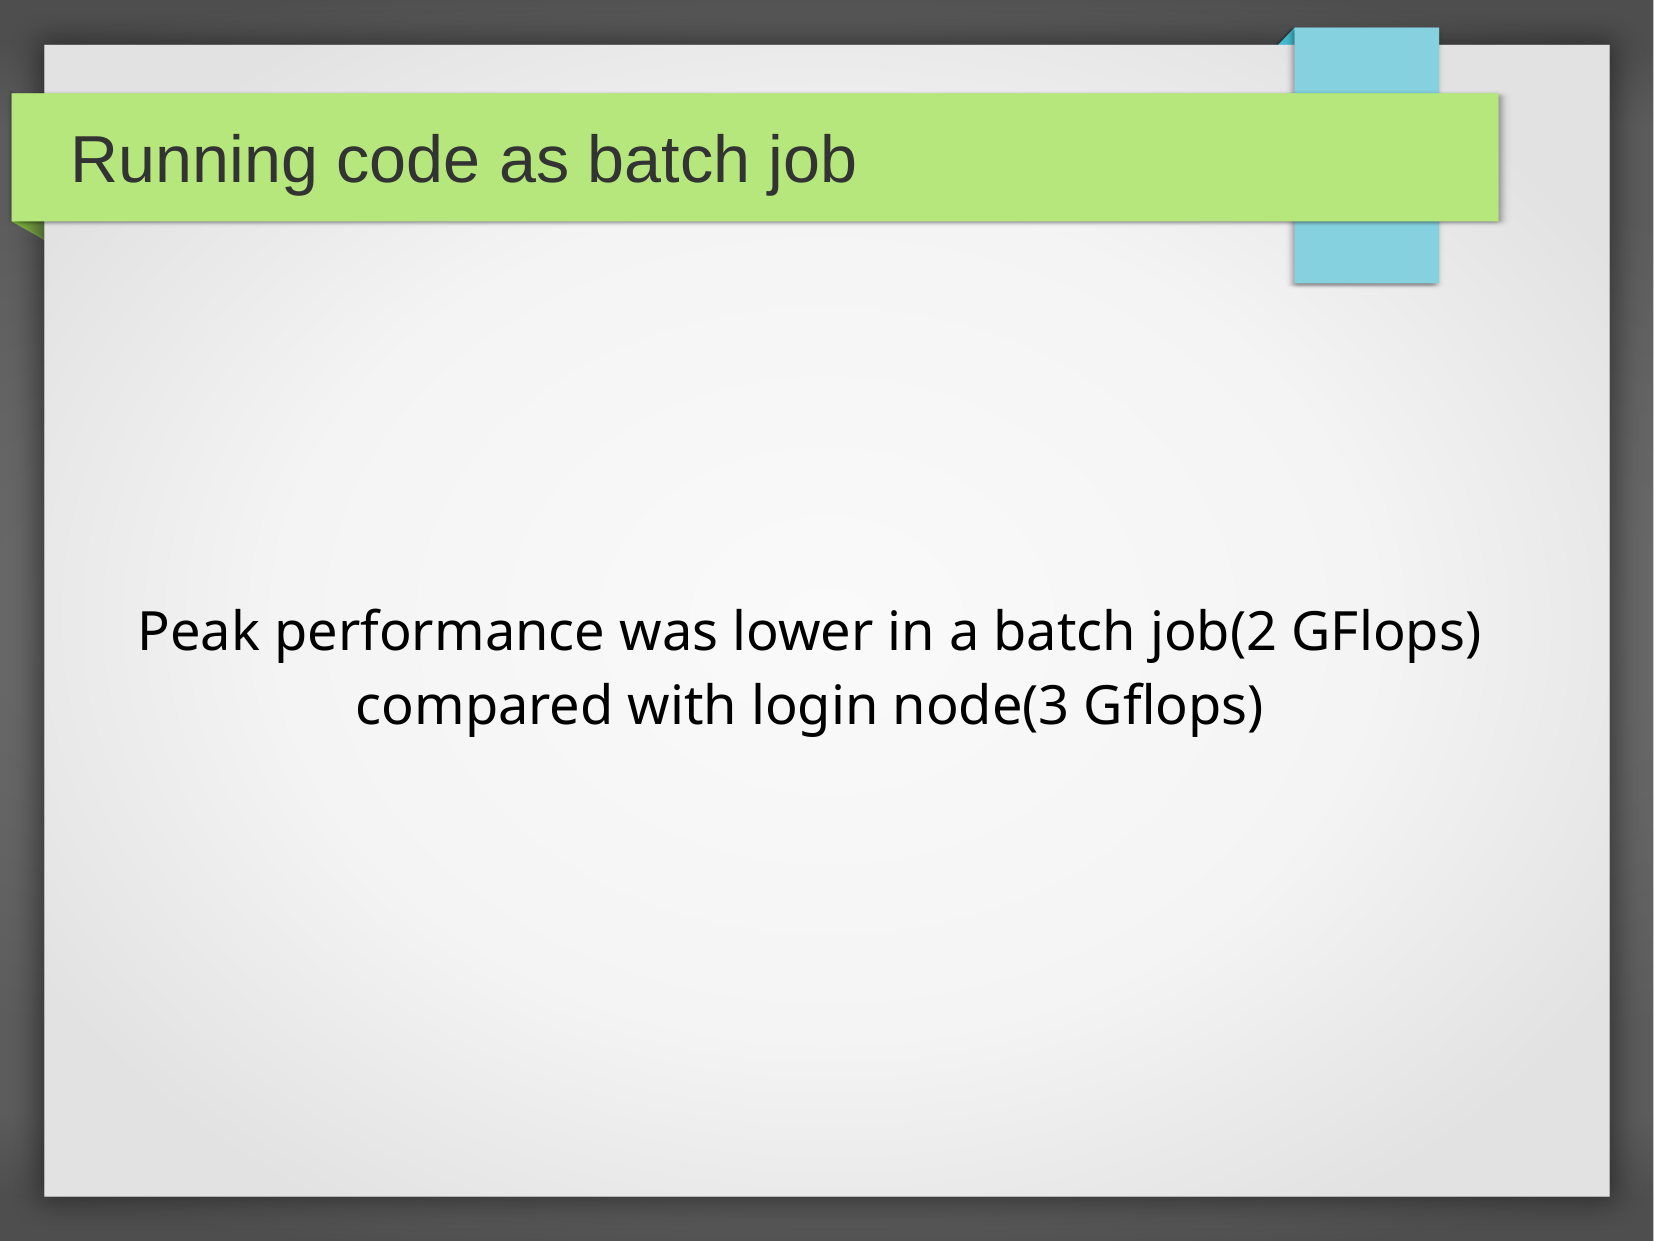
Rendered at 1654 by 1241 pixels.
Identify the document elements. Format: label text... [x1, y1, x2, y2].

title Running code as batch job [70, 106, 1229, 213]
picture [0, 0, 1654, 1241]
subtitle Peak performance was lower in a batch job(2 GFlops) compared with login node(3 Gflops) [82, 343, 1538, 1063]
